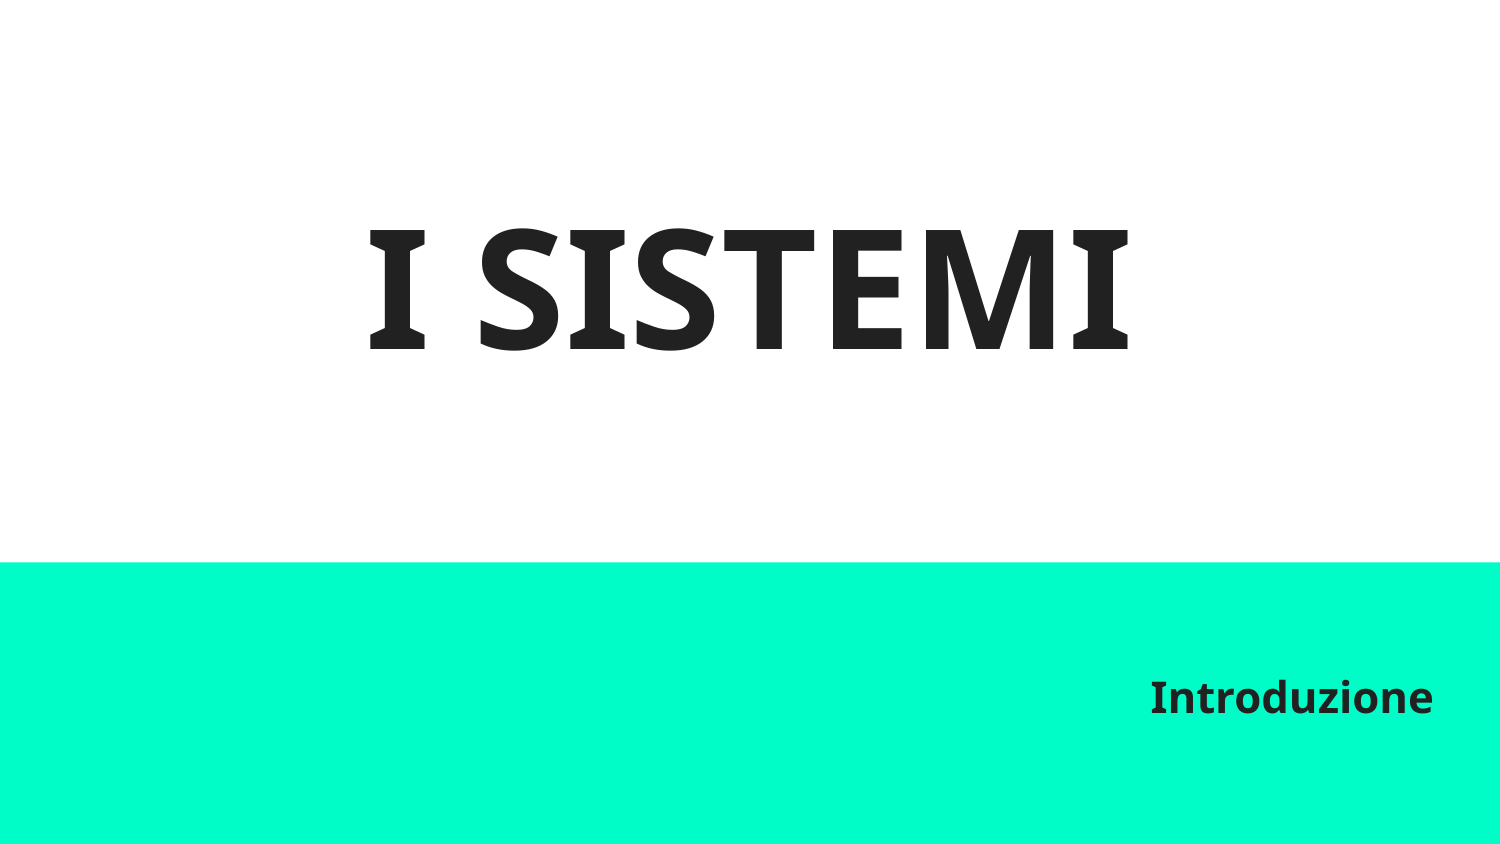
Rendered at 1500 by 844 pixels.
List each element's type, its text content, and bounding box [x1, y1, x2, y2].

title I SISTEMI [51, 64, 1449, 506]
subtitle Introduzione [51, 638, 1449, 755]
